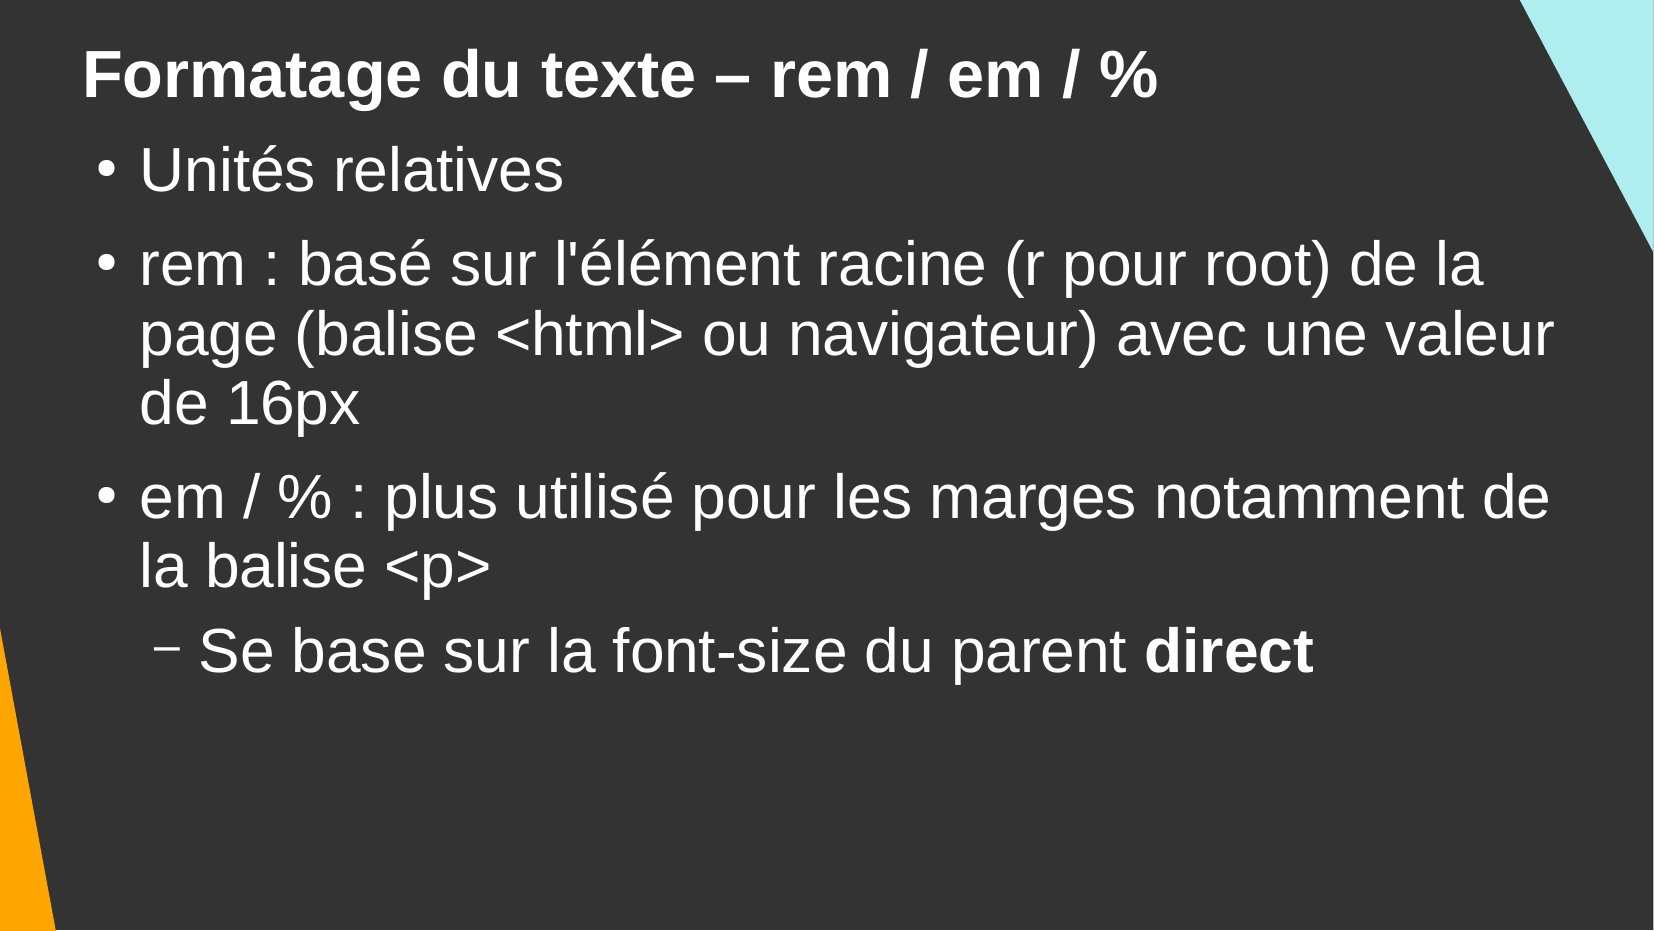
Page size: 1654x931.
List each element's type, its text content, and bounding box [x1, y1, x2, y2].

text_box [1519, 0, 1654, 254]
text_box [0, 628, 56, 931]
title Formatage du texte – rem / em / % [82, 37, 1571, 114]
list Unités relatives rem : basé sur l'élément racine (r pour root) de la page (balise <html> ou navigateur) avec une valeur de 16px em / % : plus utilisé pour les marges notamment de la balise <p> Se base sur la font-size du parent direct [80, 135, 1605, 691]
